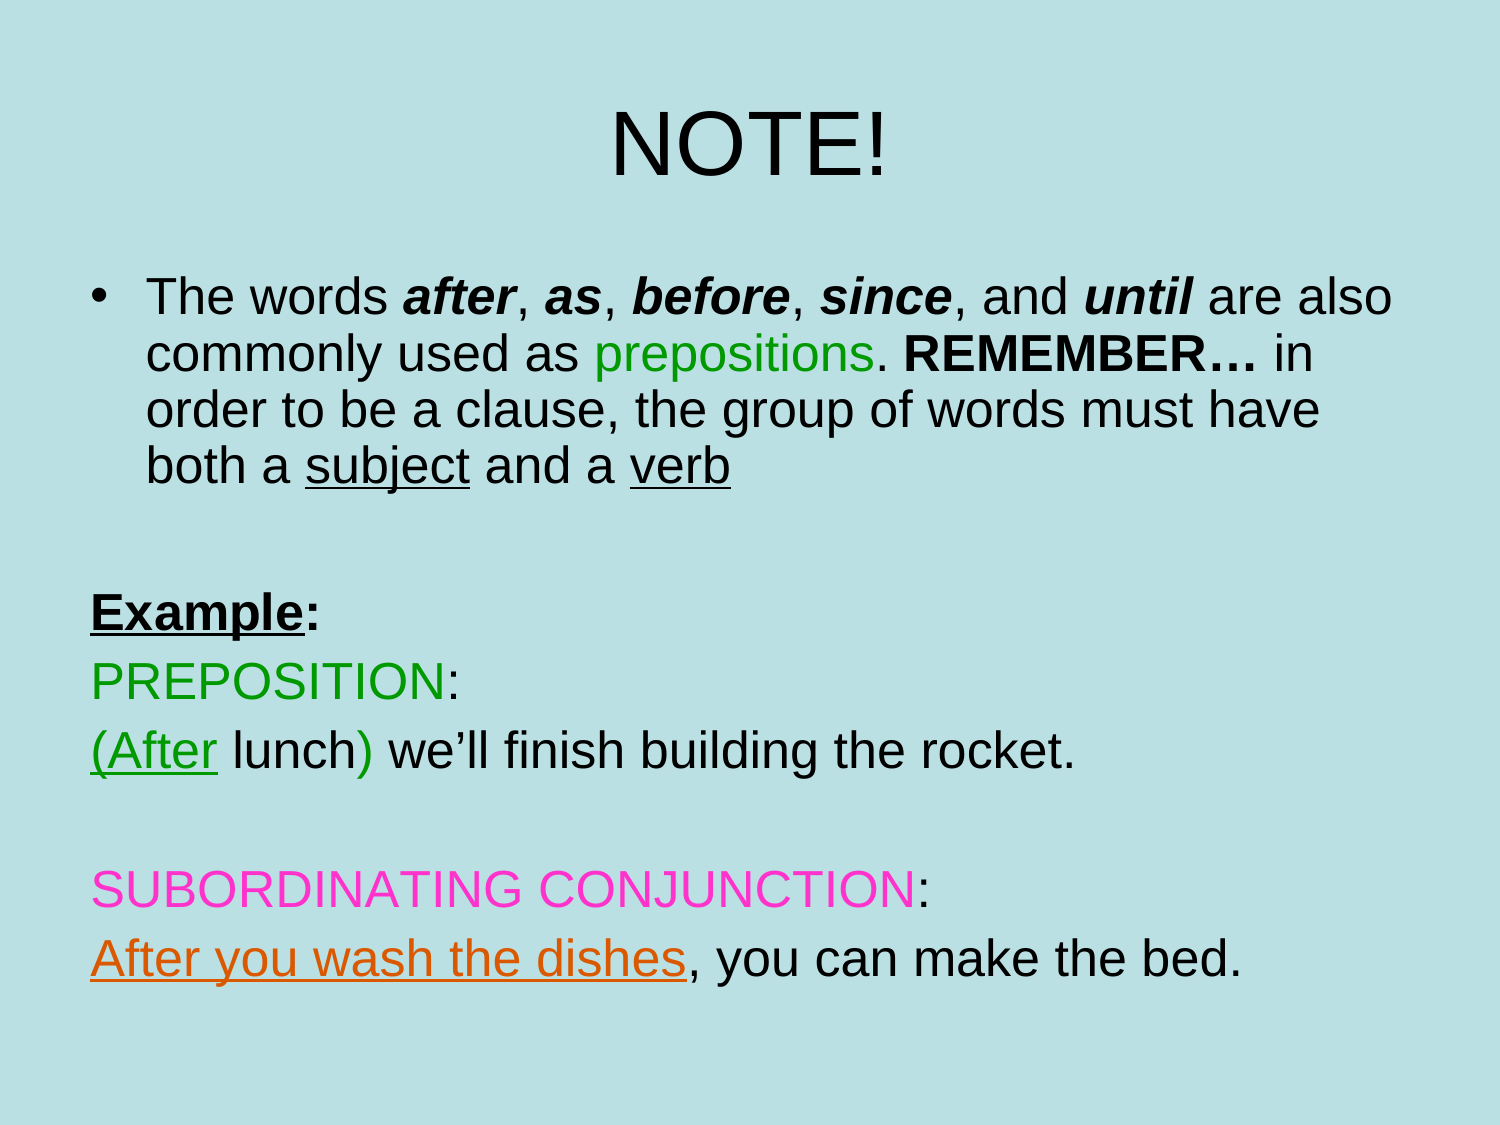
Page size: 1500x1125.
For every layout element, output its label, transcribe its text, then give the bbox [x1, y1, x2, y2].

text_box NOTE! [75, 45, 1426, 233]
text_box The words after, as, before, since, and until are also commonly used as prepositions. REMEMBER… in order to be a clause, the group of words must have both a subject and a verb Example: PREPOSITION: (After lunch) we’ll finish building the rocket. SUBORDINATING CONJUNCTION: After you wash the dishes, you can make the bed. [75, 262, 1426, 1005]
